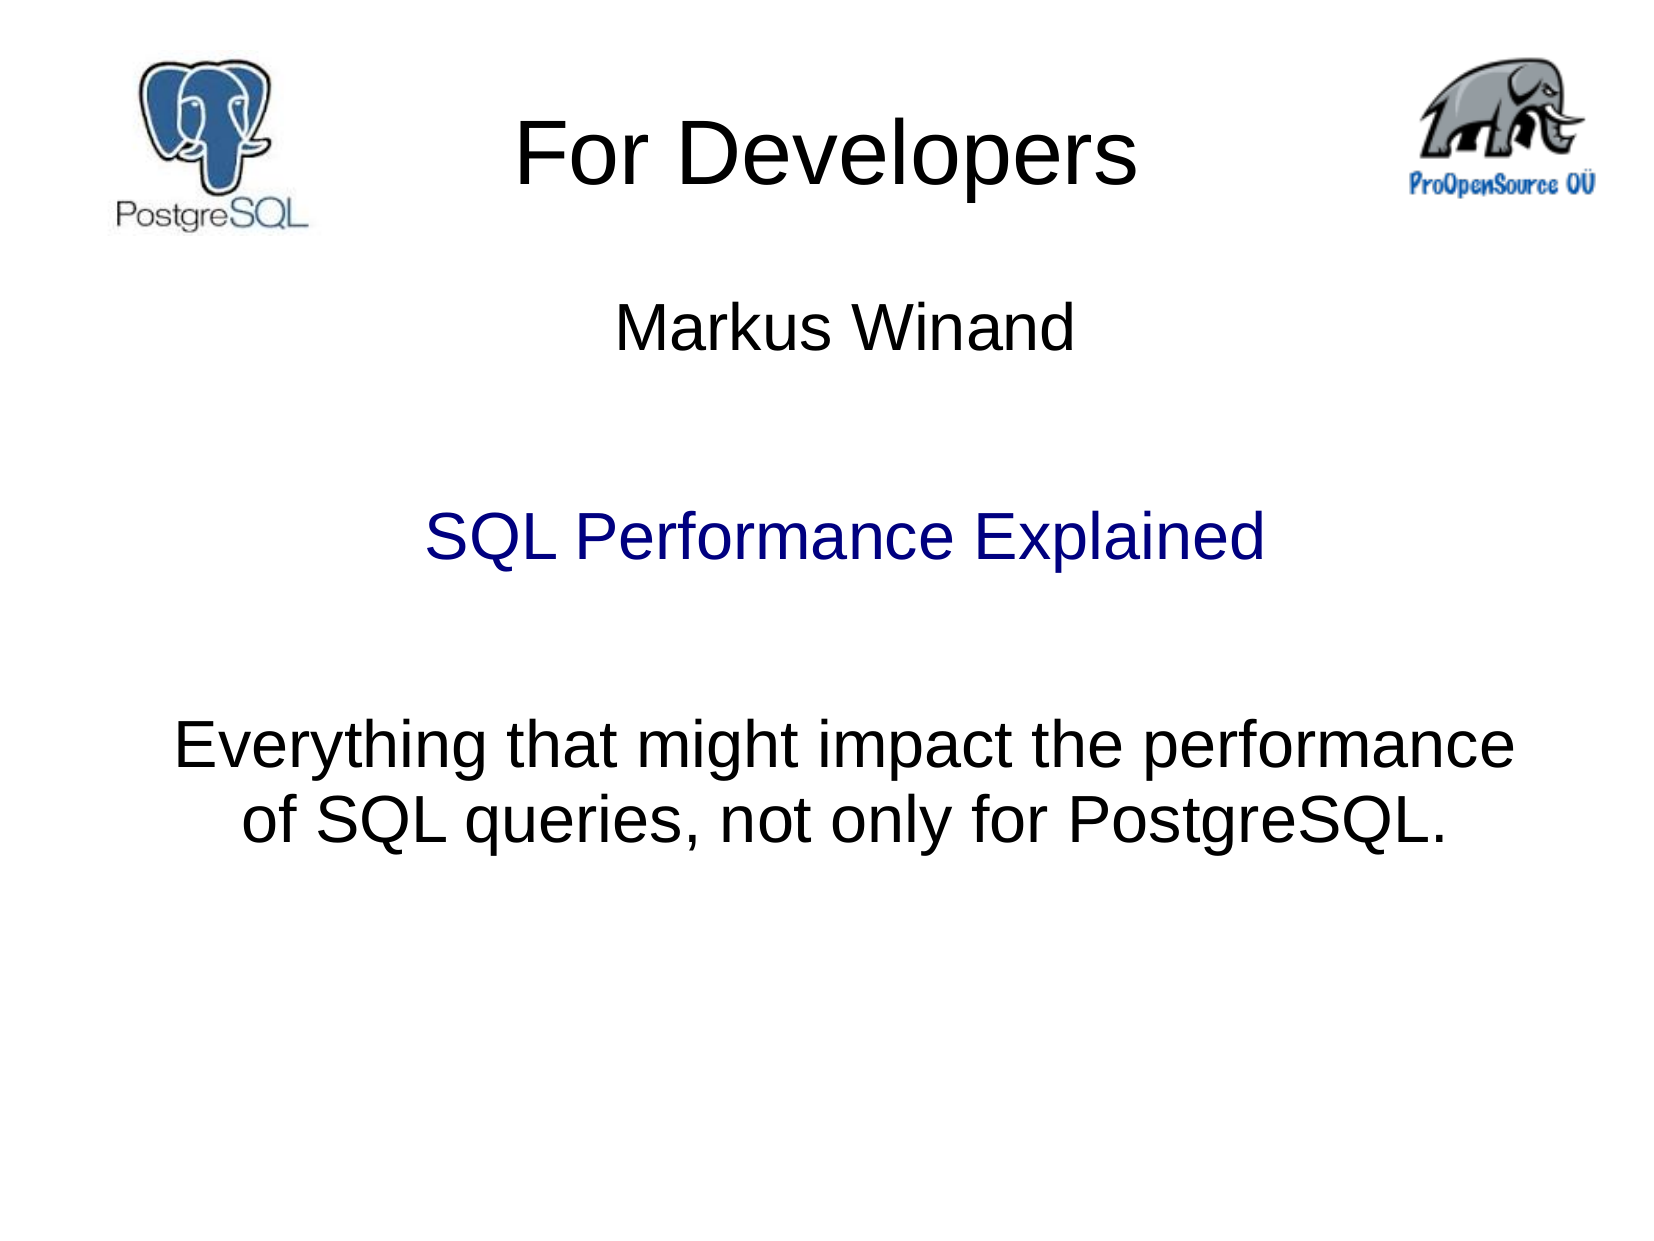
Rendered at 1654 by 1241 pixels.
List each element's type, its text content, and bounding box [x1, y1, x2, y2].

list Markus Winand SQL Performance Explained Everything that might impact the performance of SQL queries, not only for PostgreSQL. [82, 290, 1538, 1010]
picture [1408, 50, 1598, 203]
title For Developers [82, 49, 1571, 257]
picture [58, 50, 356, 237]
